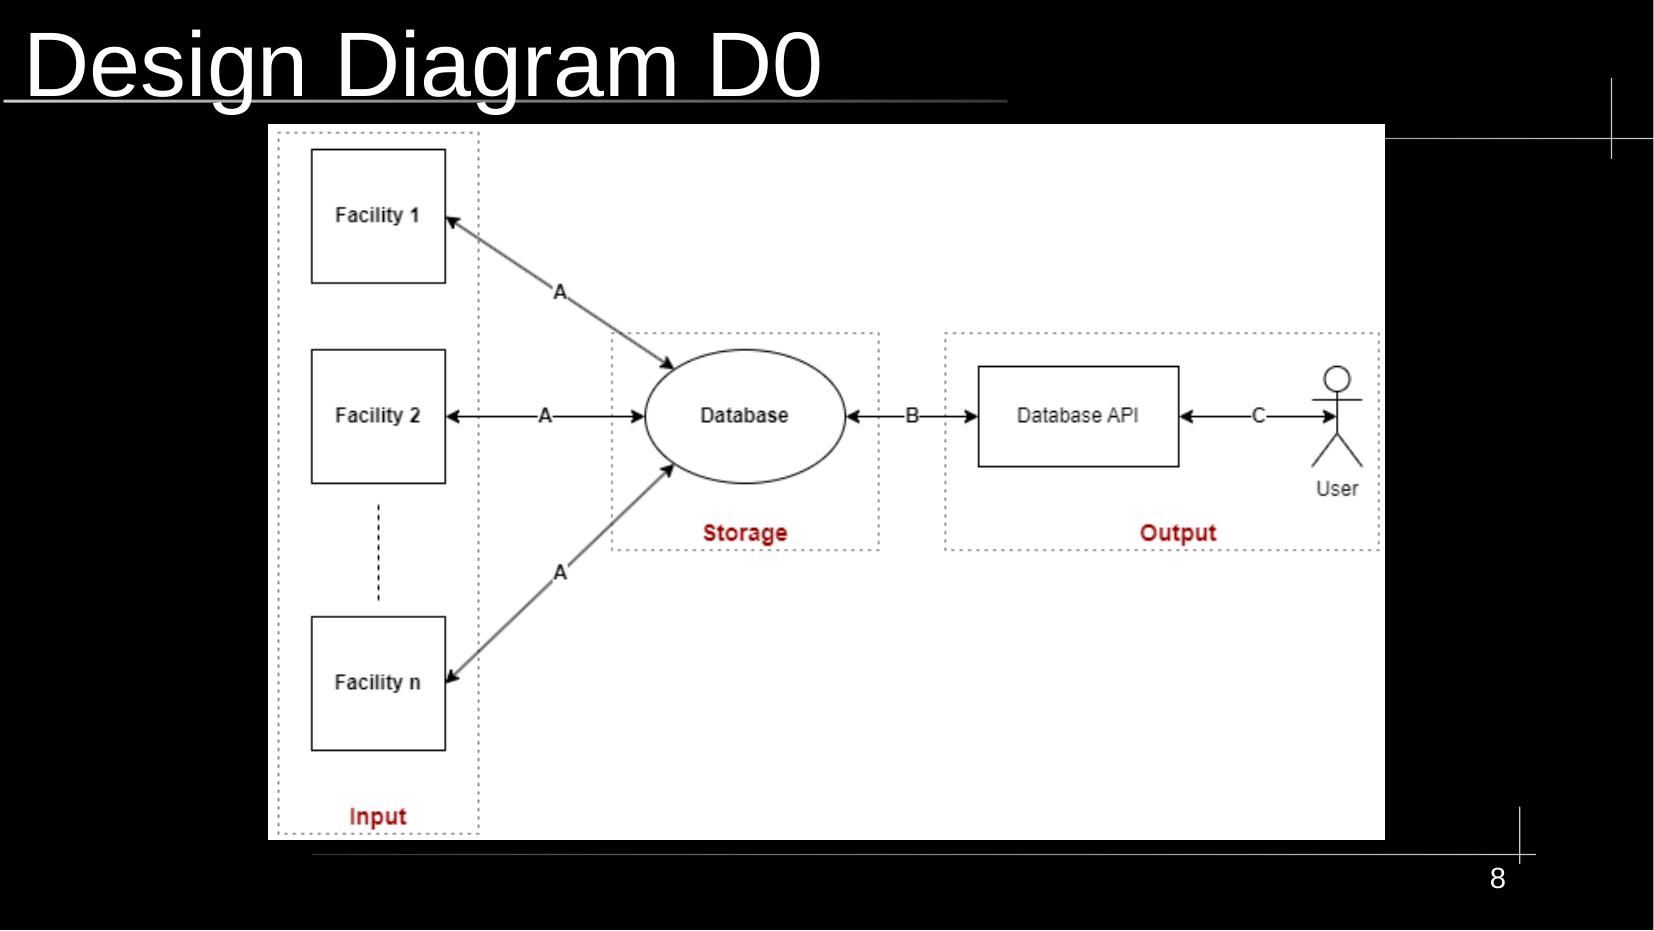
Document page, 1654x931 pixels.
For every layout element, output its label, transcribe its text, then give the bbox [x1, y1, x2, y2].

picture [268, 124, 1385, 840]
title Design Diagram D0 [23, 11, 1589, 119]
